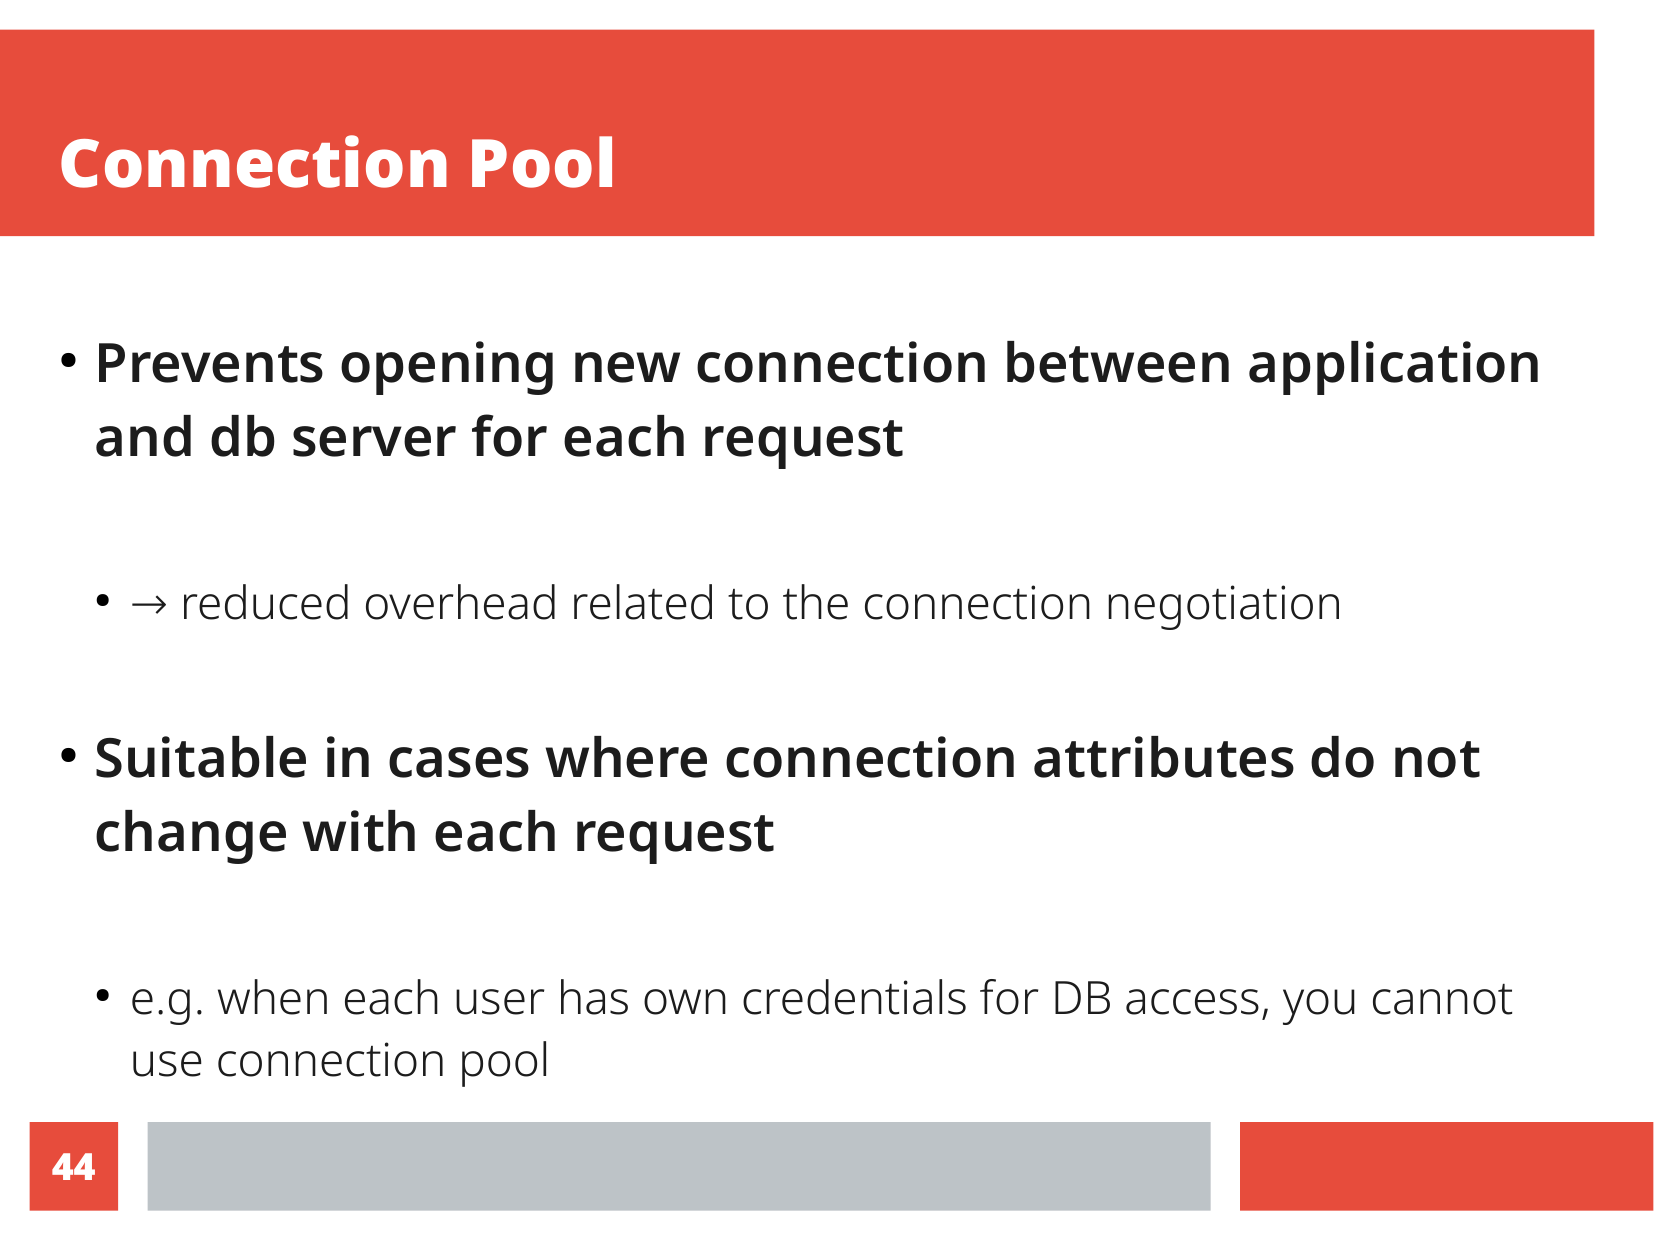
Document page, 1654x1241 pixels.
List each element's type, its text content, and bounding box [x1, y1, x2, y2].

title Connection Pool [59, 59, 1595, 207]
list Prevents opening new connection between application and db server for each request → reduced overhead related to the connection negotiation Suitable in cases where connection attributes do not change with each request e.g. when each user has own credentials for DB access, you cannot use connection pool [59, 324, 1565, 1093]
